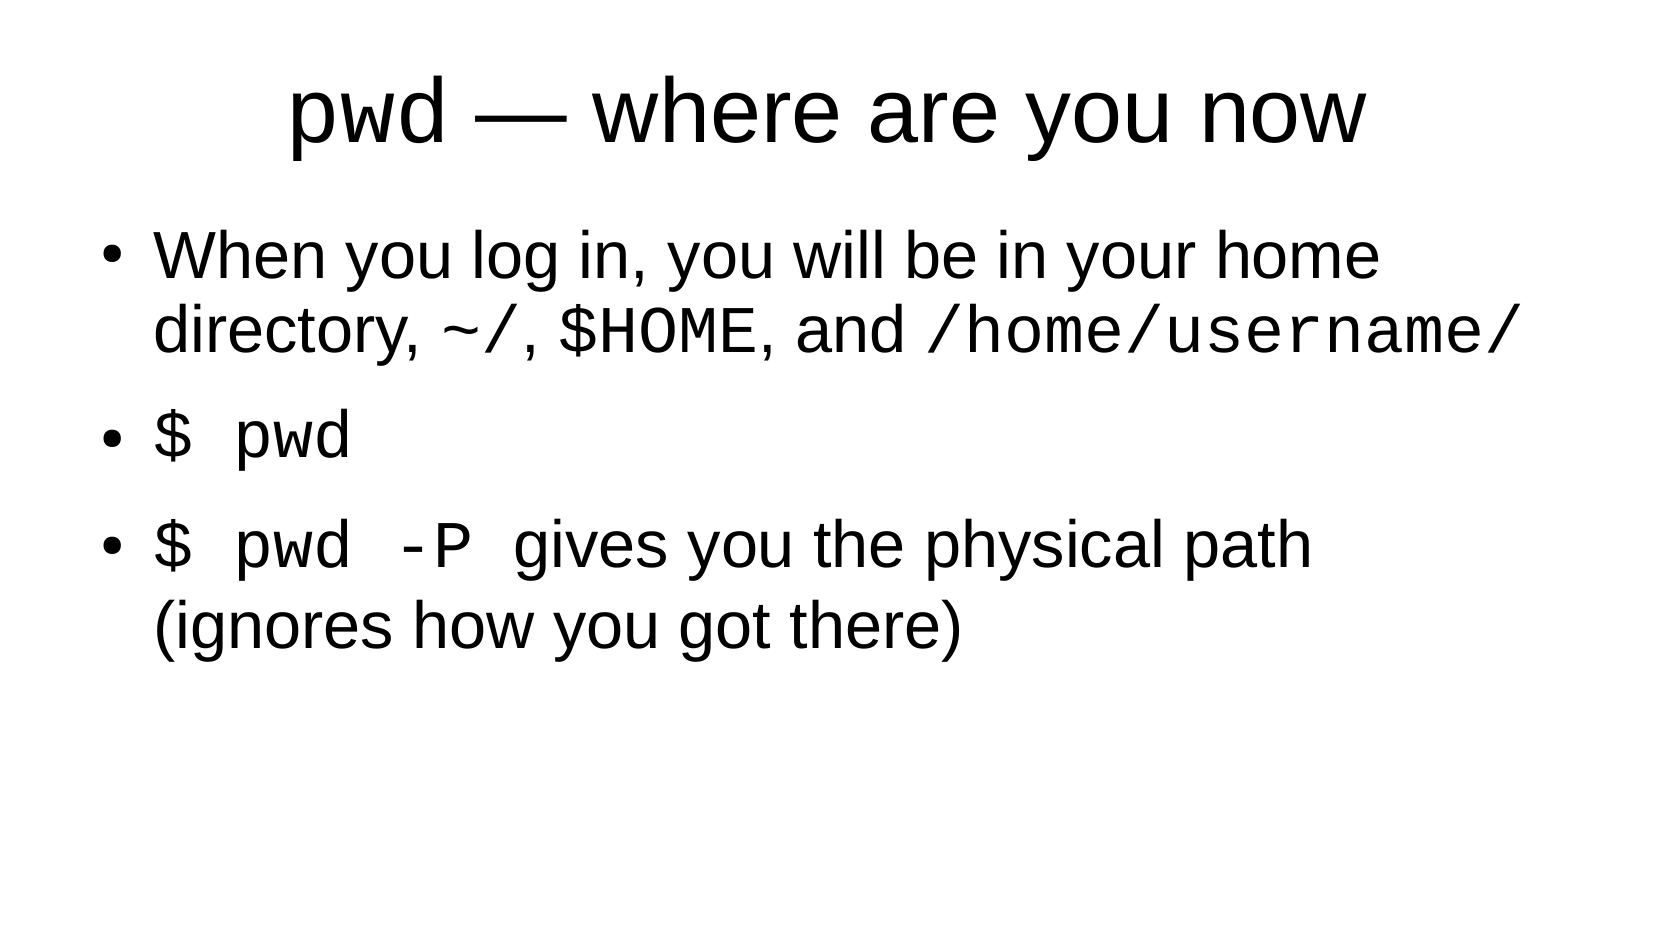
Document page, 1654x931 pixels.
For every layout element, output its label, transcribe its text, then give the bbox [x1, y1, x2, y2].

title pwd — where are you now [82, 37, 1571, 193]
list When you log in, you will be in your home directory, ~/, $HOME, and /home/username/ $ pwd $ pwd -P gives you the physical path (ignores how you got there) [82, 217, 1571, 758]
